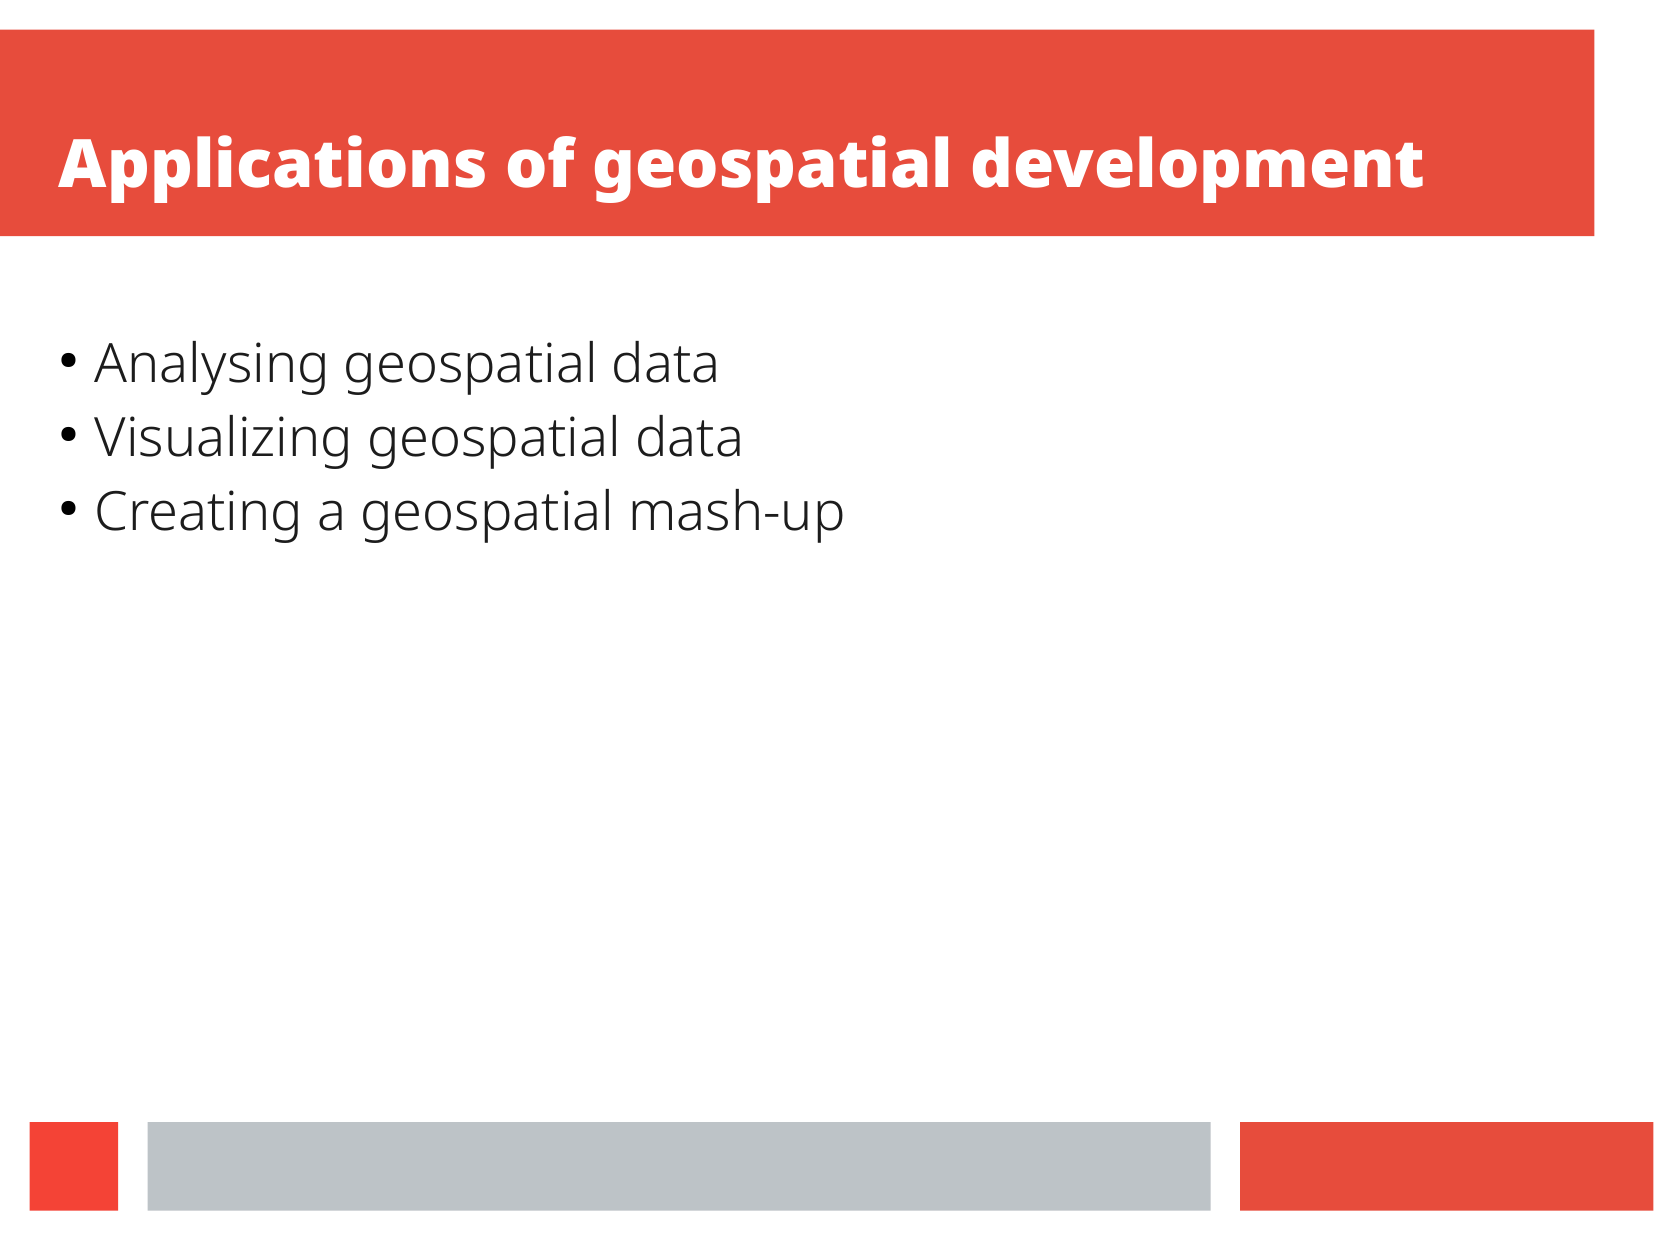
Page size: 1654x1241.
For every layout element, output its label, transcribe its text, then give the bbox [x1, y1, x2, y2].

subtitle Analysing geospatial data Visualizing geospatial data Creating a geospatial mash-up [59, 324, 1565, 1093]
title Applications of geospatial development [59, 59, 1595, 207]
